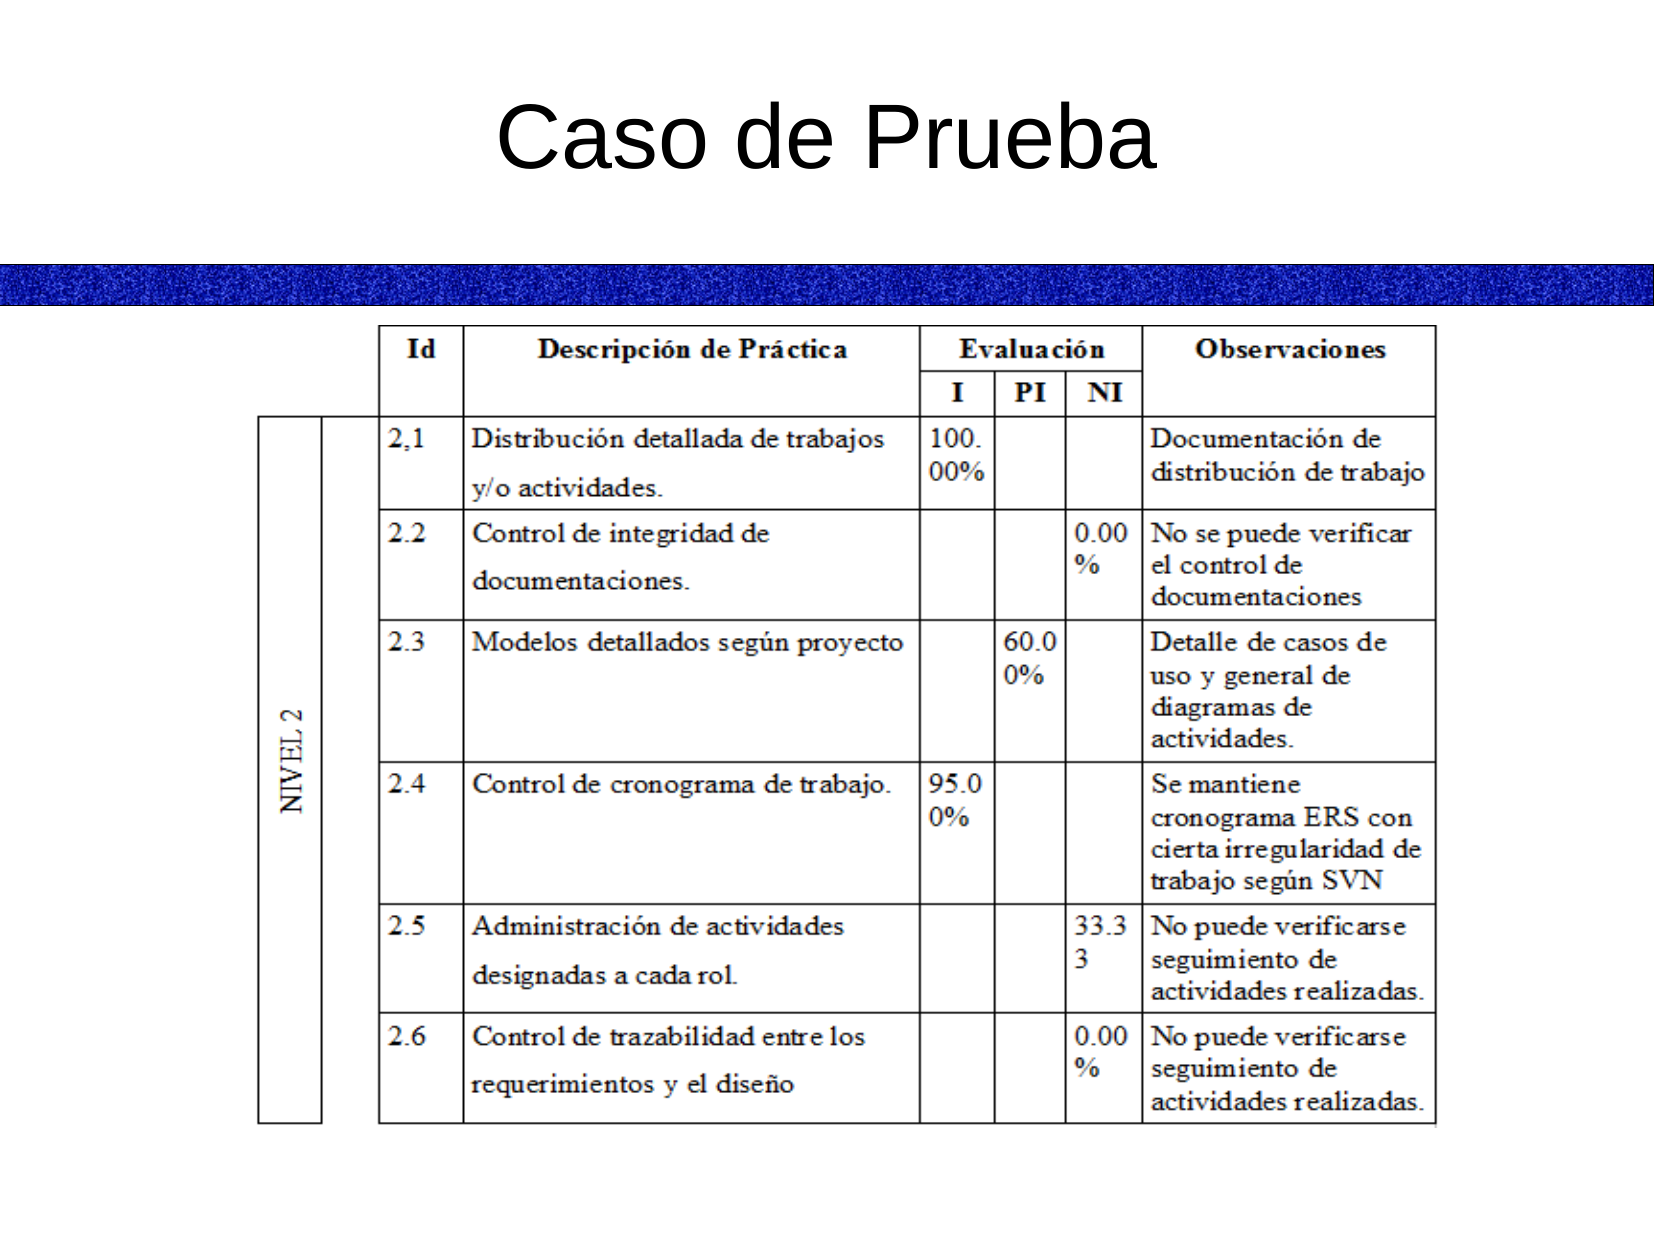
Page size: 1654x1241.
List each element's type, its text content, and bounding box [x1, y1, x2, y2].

title Caso de Prueba [58, 21, 1595, 253]
picture [0, 265, 1653, 305]
picture [254, 325, 1441, 1128]
